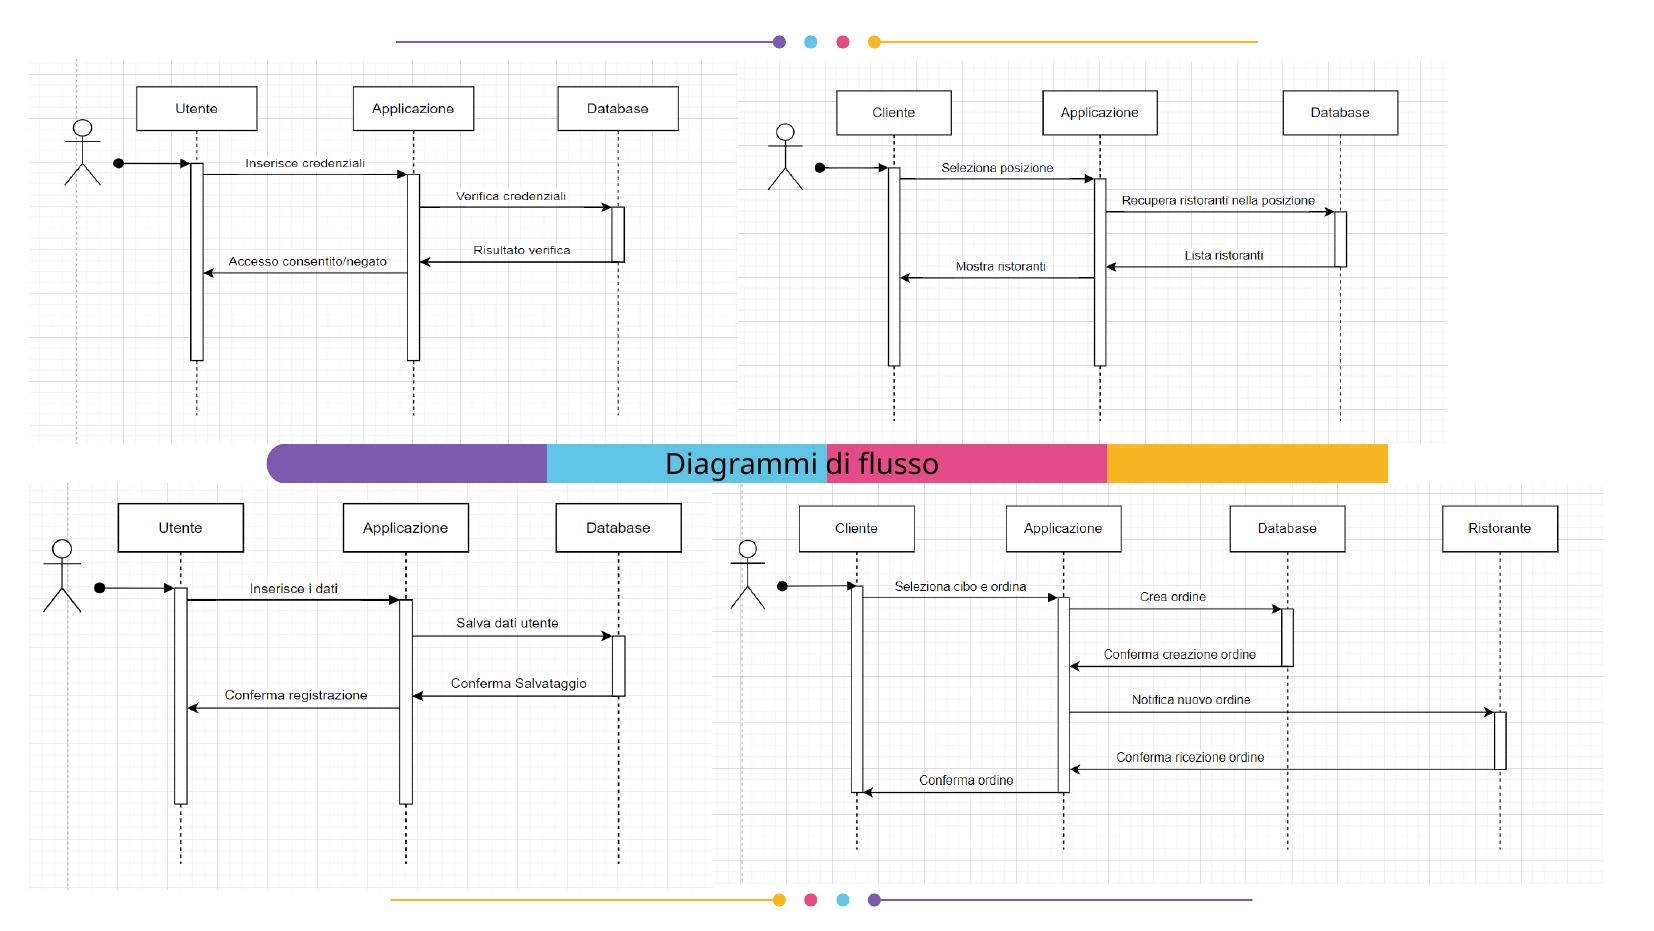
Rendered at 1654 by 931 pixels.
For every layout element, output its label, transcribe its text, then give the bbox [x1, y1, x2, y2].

text_box Diagrammi di flusso [650, 436, 1063, 491]
picture [29, 483, 1603, 890]
text_box [266, 444, 650, 483]
picture [29, 59, 1447, 444]
text_box [1063, 444, 1388, 483]
